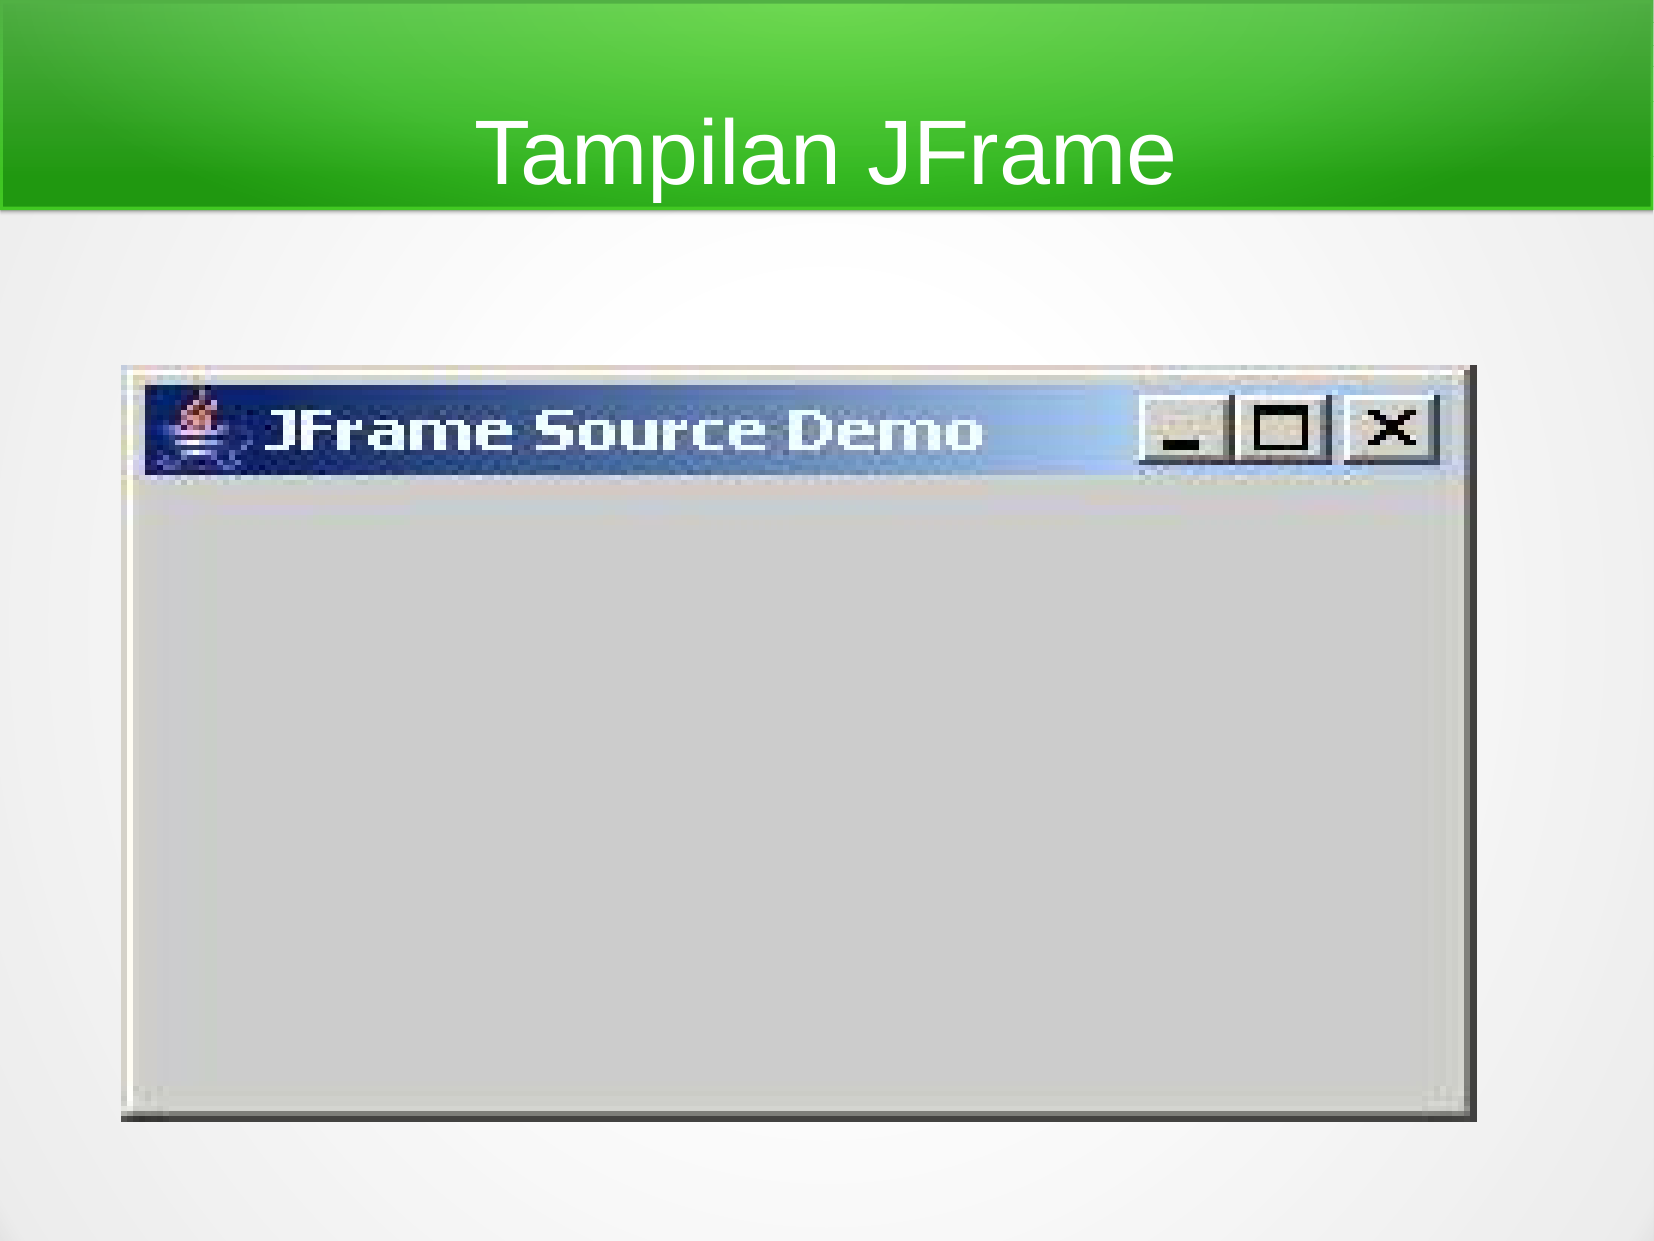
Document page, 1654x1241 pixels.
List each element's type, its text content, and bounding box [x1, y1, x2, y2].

picture [121, 365, 1477, 1123]
title Tampilan JFrame [82, 49, 1571, 257]
